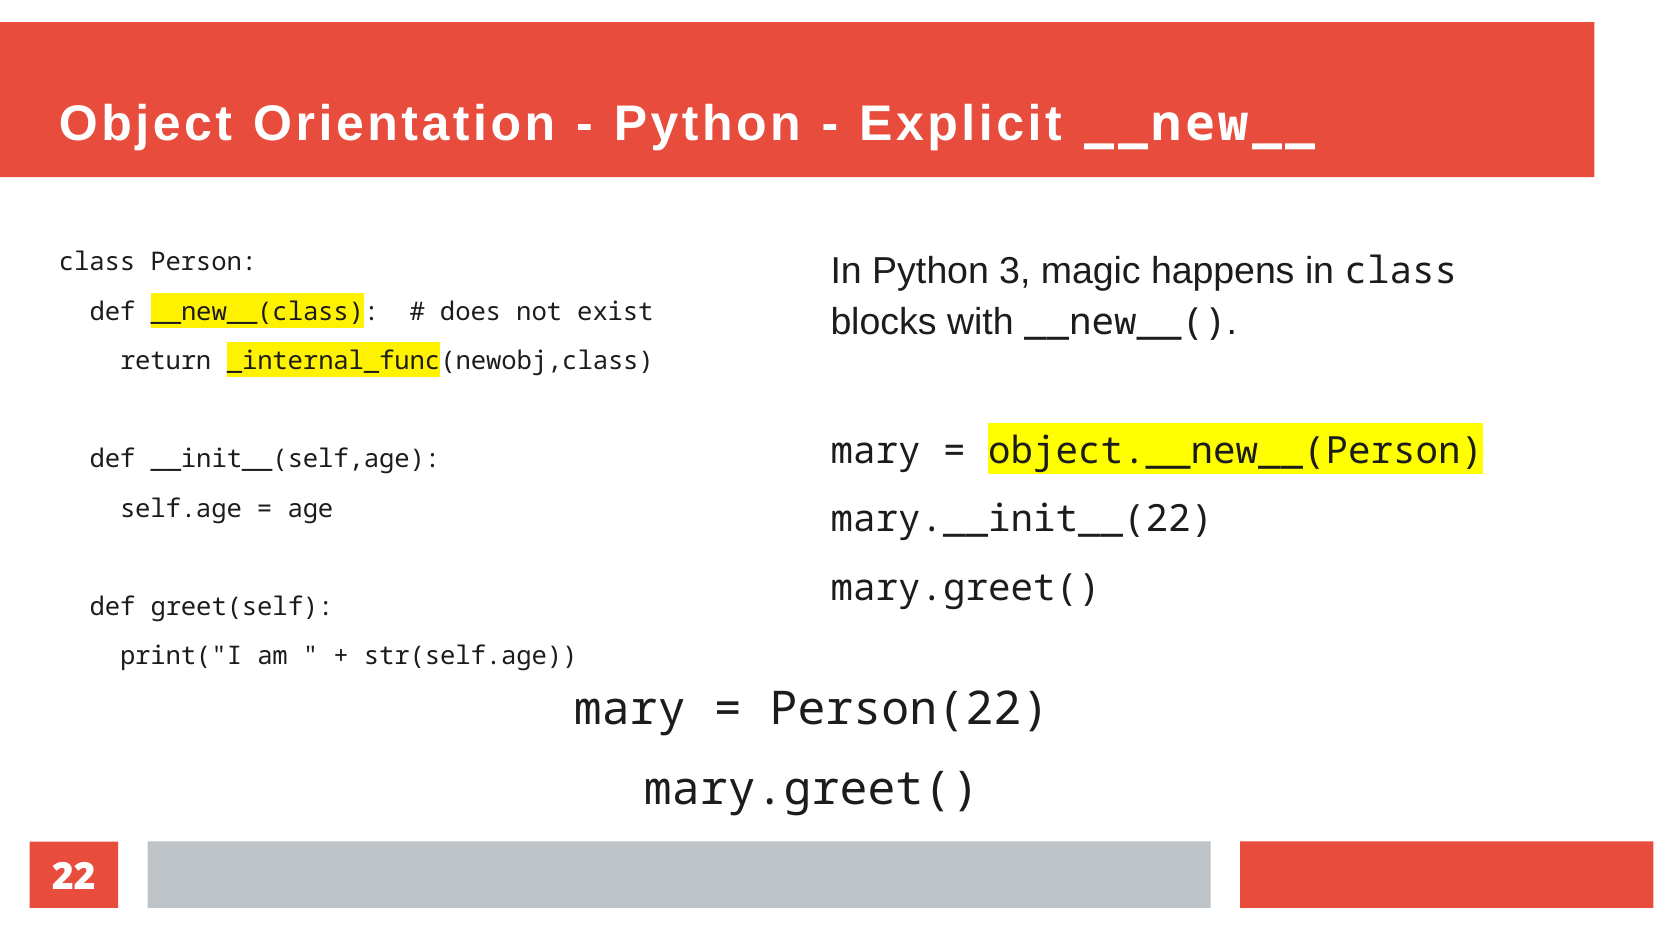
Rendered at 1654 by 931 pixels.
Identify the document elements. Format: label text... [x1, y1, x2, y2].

list class Person: def __new__(class): # does not exist return _internal_func(newobj,class) def __init__(self,age): self.age = age def greet(self): print("I am " + str(self.age)) [59, 243, 794, 675]
title Object Orientation - Python - Explicit __new__ [59, 44, 1595, 156]
list In Python 3, magic happens in class blocks with __new__(). mary = object.__new__(Person) mary.__init__(22) mary.greet() [830, 243, 1566, 676]
list mary = Person(22) mary.greet() [59, 675, 1565, 819]
